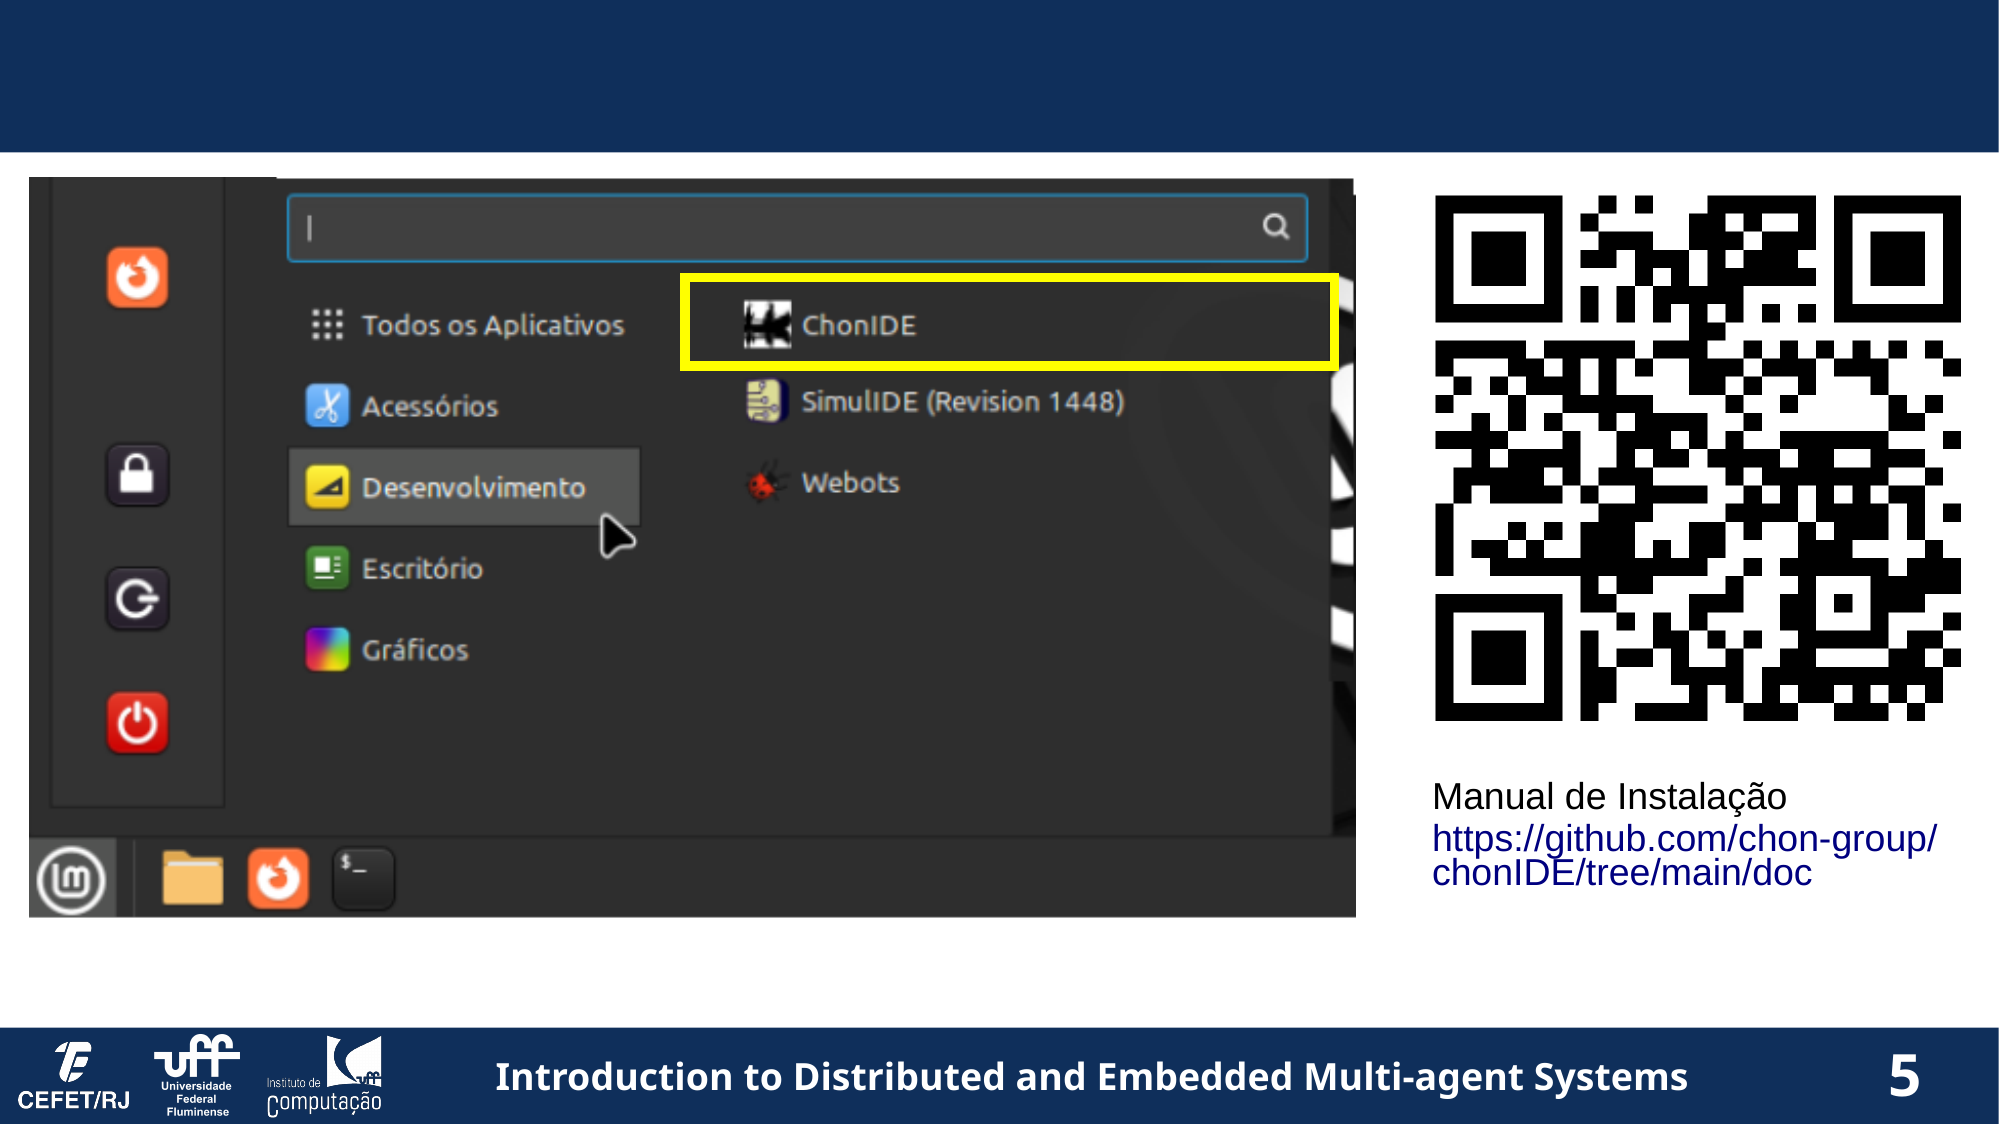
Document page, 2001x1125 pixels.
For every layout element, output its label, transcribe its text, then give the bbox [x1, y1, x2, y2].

picture [29, 177, 1356, 926]
picture [153, 1033, 241, 1121]
picture [18, 1021, 129, 1125]
text_box Manual de Instalaçãohttps://github.com/chon-group/chonIDE/tree/main/doc [1417, 767, 1961, 975]
picture [1417, 177, 1979, 739]
picture [265, 1033, 383, 1118]
